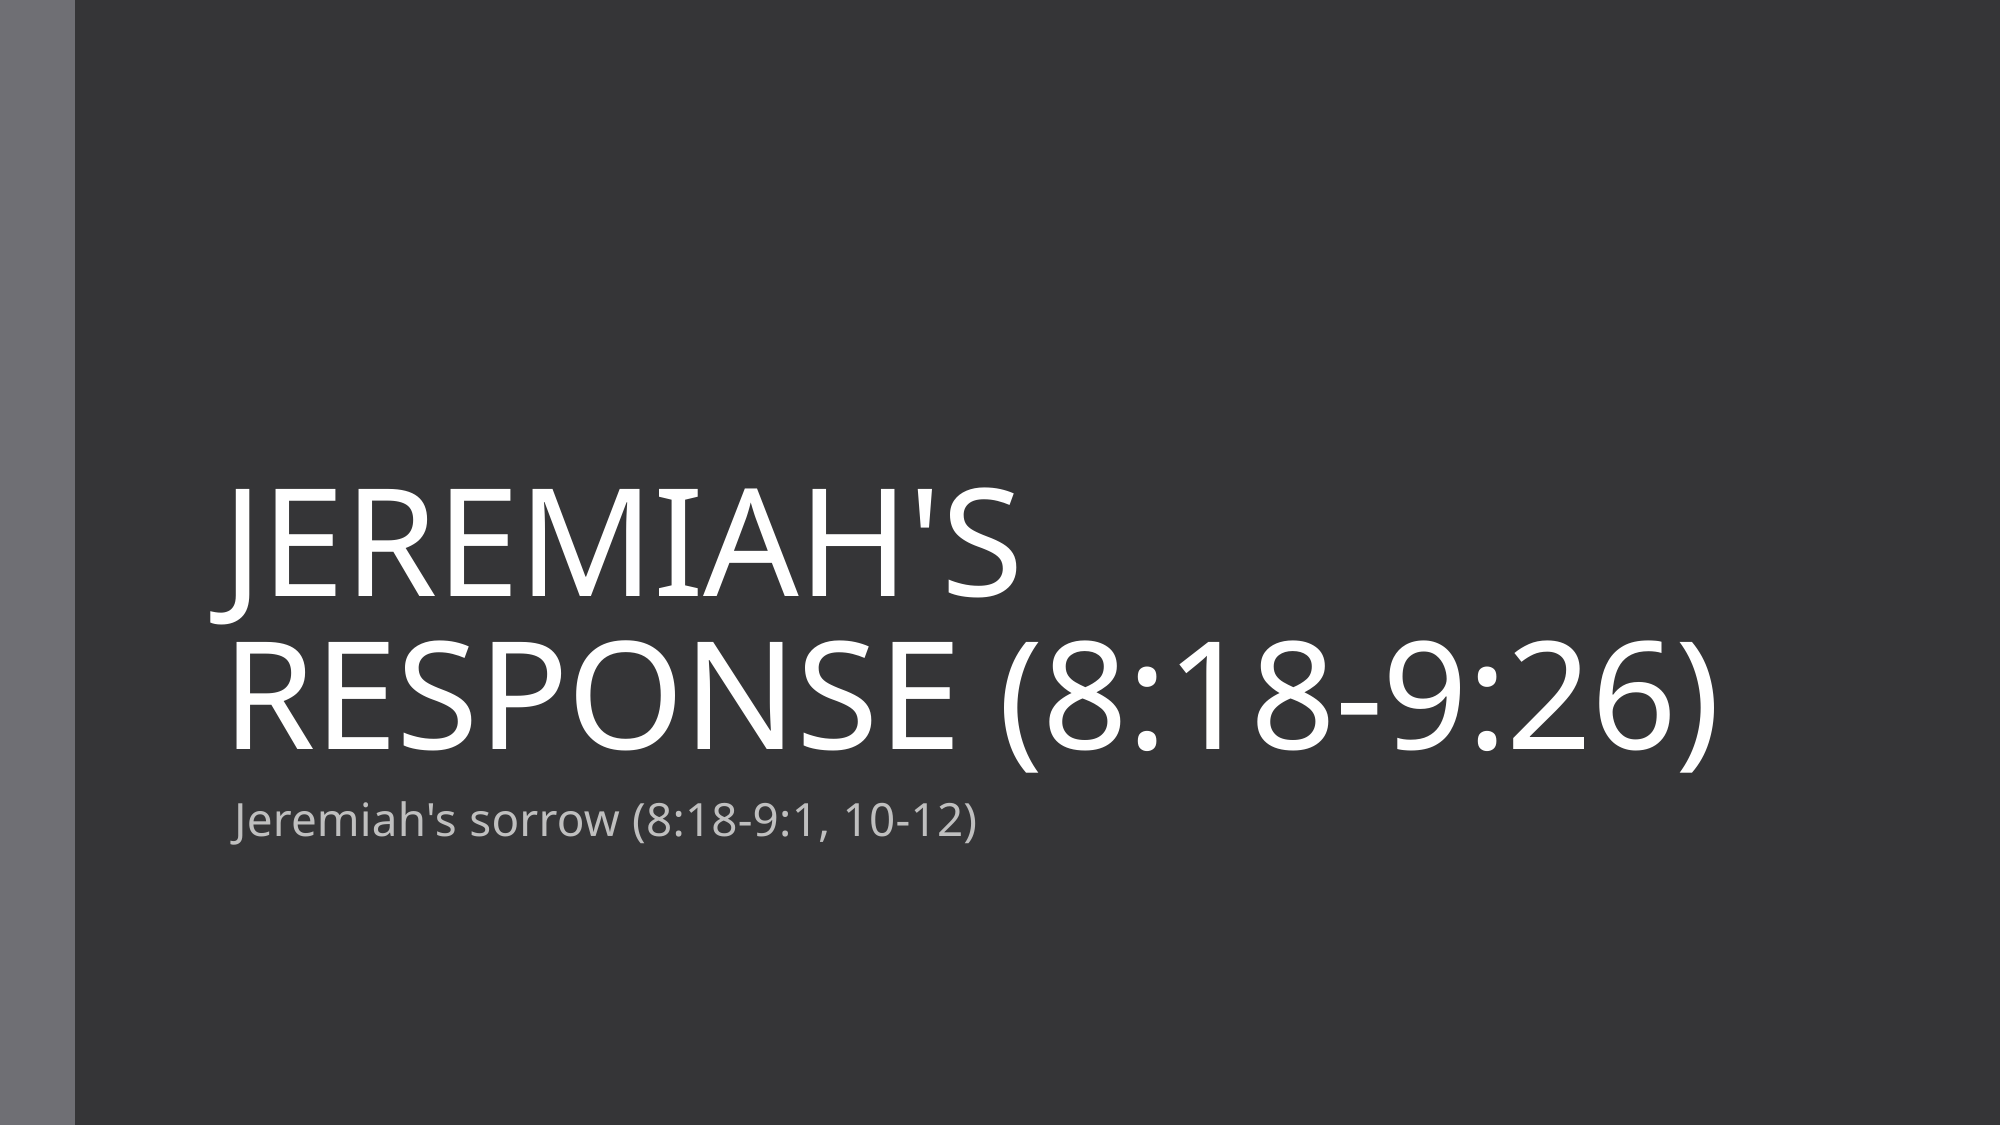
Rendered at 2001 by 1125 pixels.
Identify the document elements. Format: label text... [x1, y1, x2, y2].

title JEREMIAH'S RESPONSE (8:18-9:26) [206, 124, 1752, 787]
subtitle Jeremiah's sorrow (8:18-9:1, 10-12) [206, 787, 1752, 1066]
